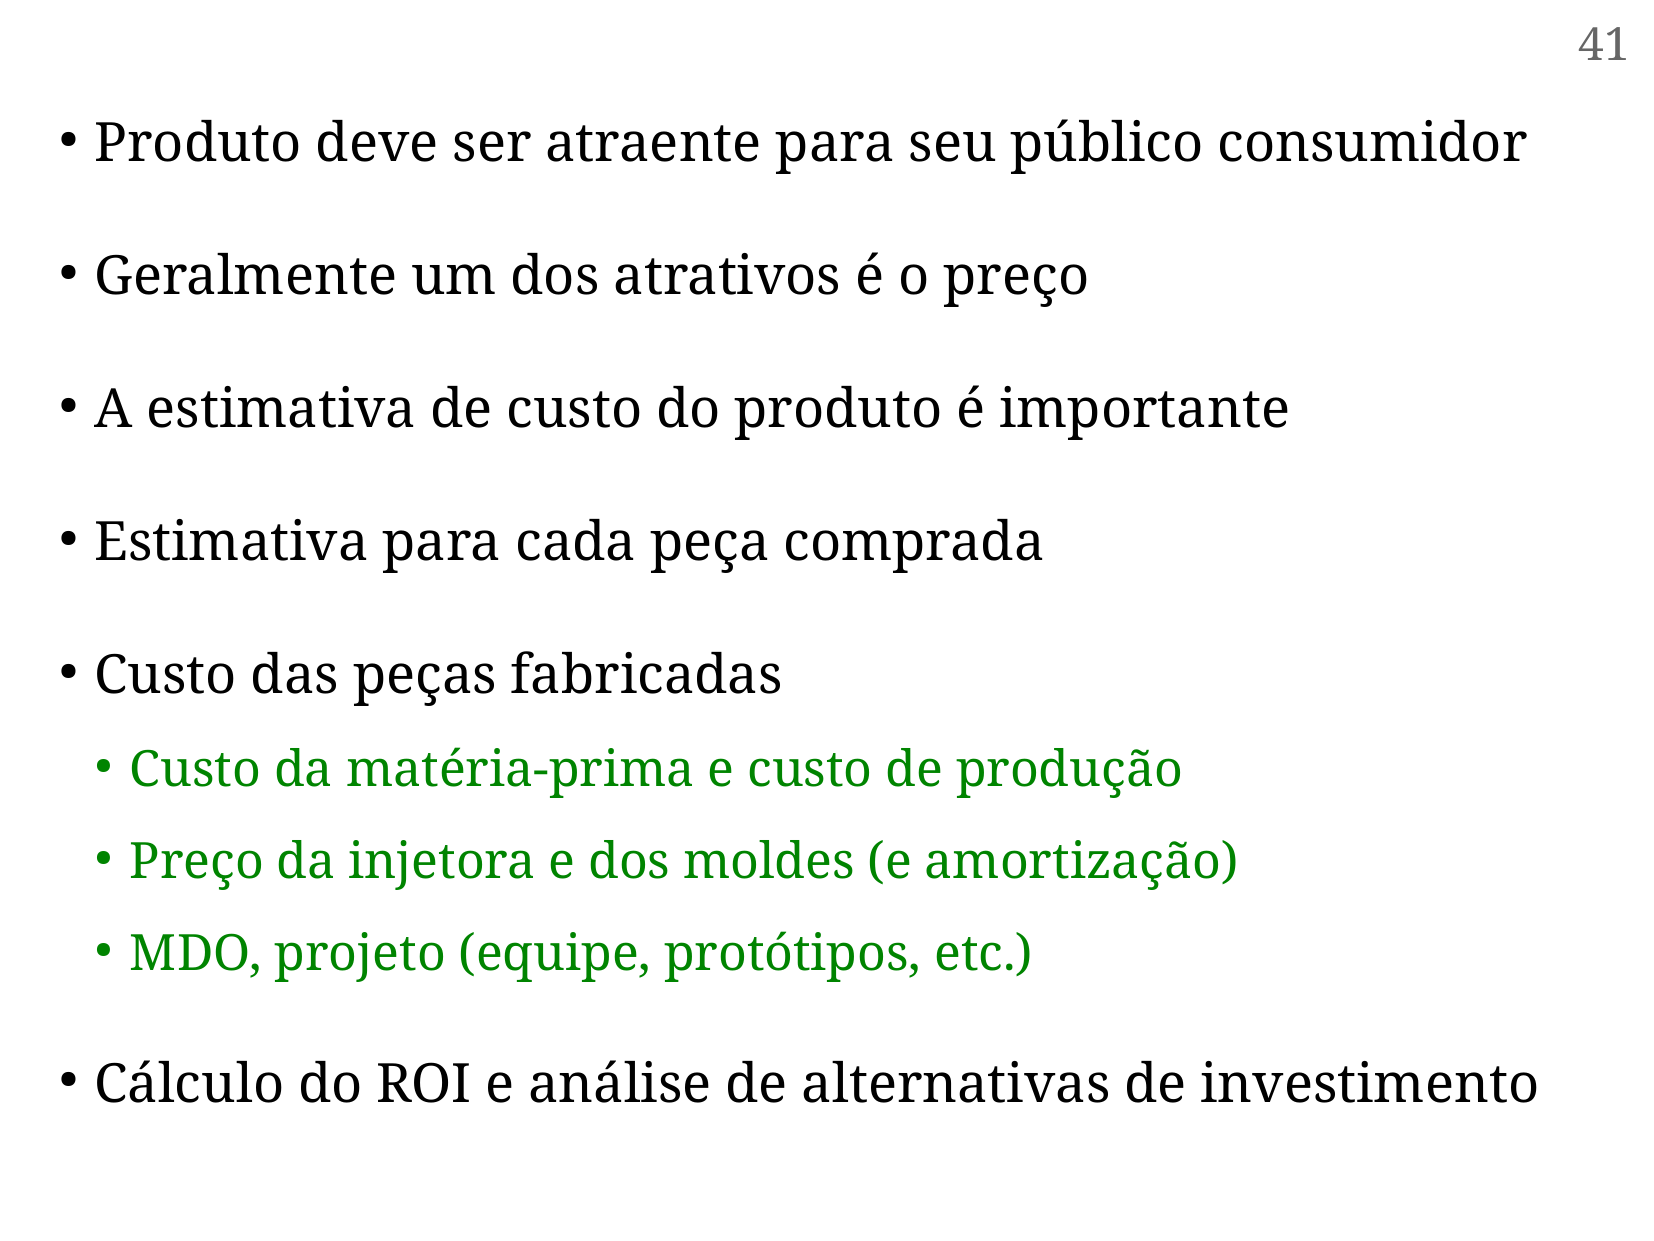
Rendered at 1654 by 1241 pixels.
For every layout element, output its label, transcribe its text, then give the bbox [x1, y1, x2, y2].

list Produto deve ser atraente para seu público consumidor Geralmente um dos atrativos é o preço A estimativa de custo do produto é importante Estimativa para cada peça comprada Custo das peças fabricadas Custo da matéria-prima e custo de produção Preço da injetora e dos moldes (e amortização) MDO, projeto (equipe, protótipos, etc.) Cálculo do ROI e análise de alternativas de investimento [59, 103, 1595, 1211]
